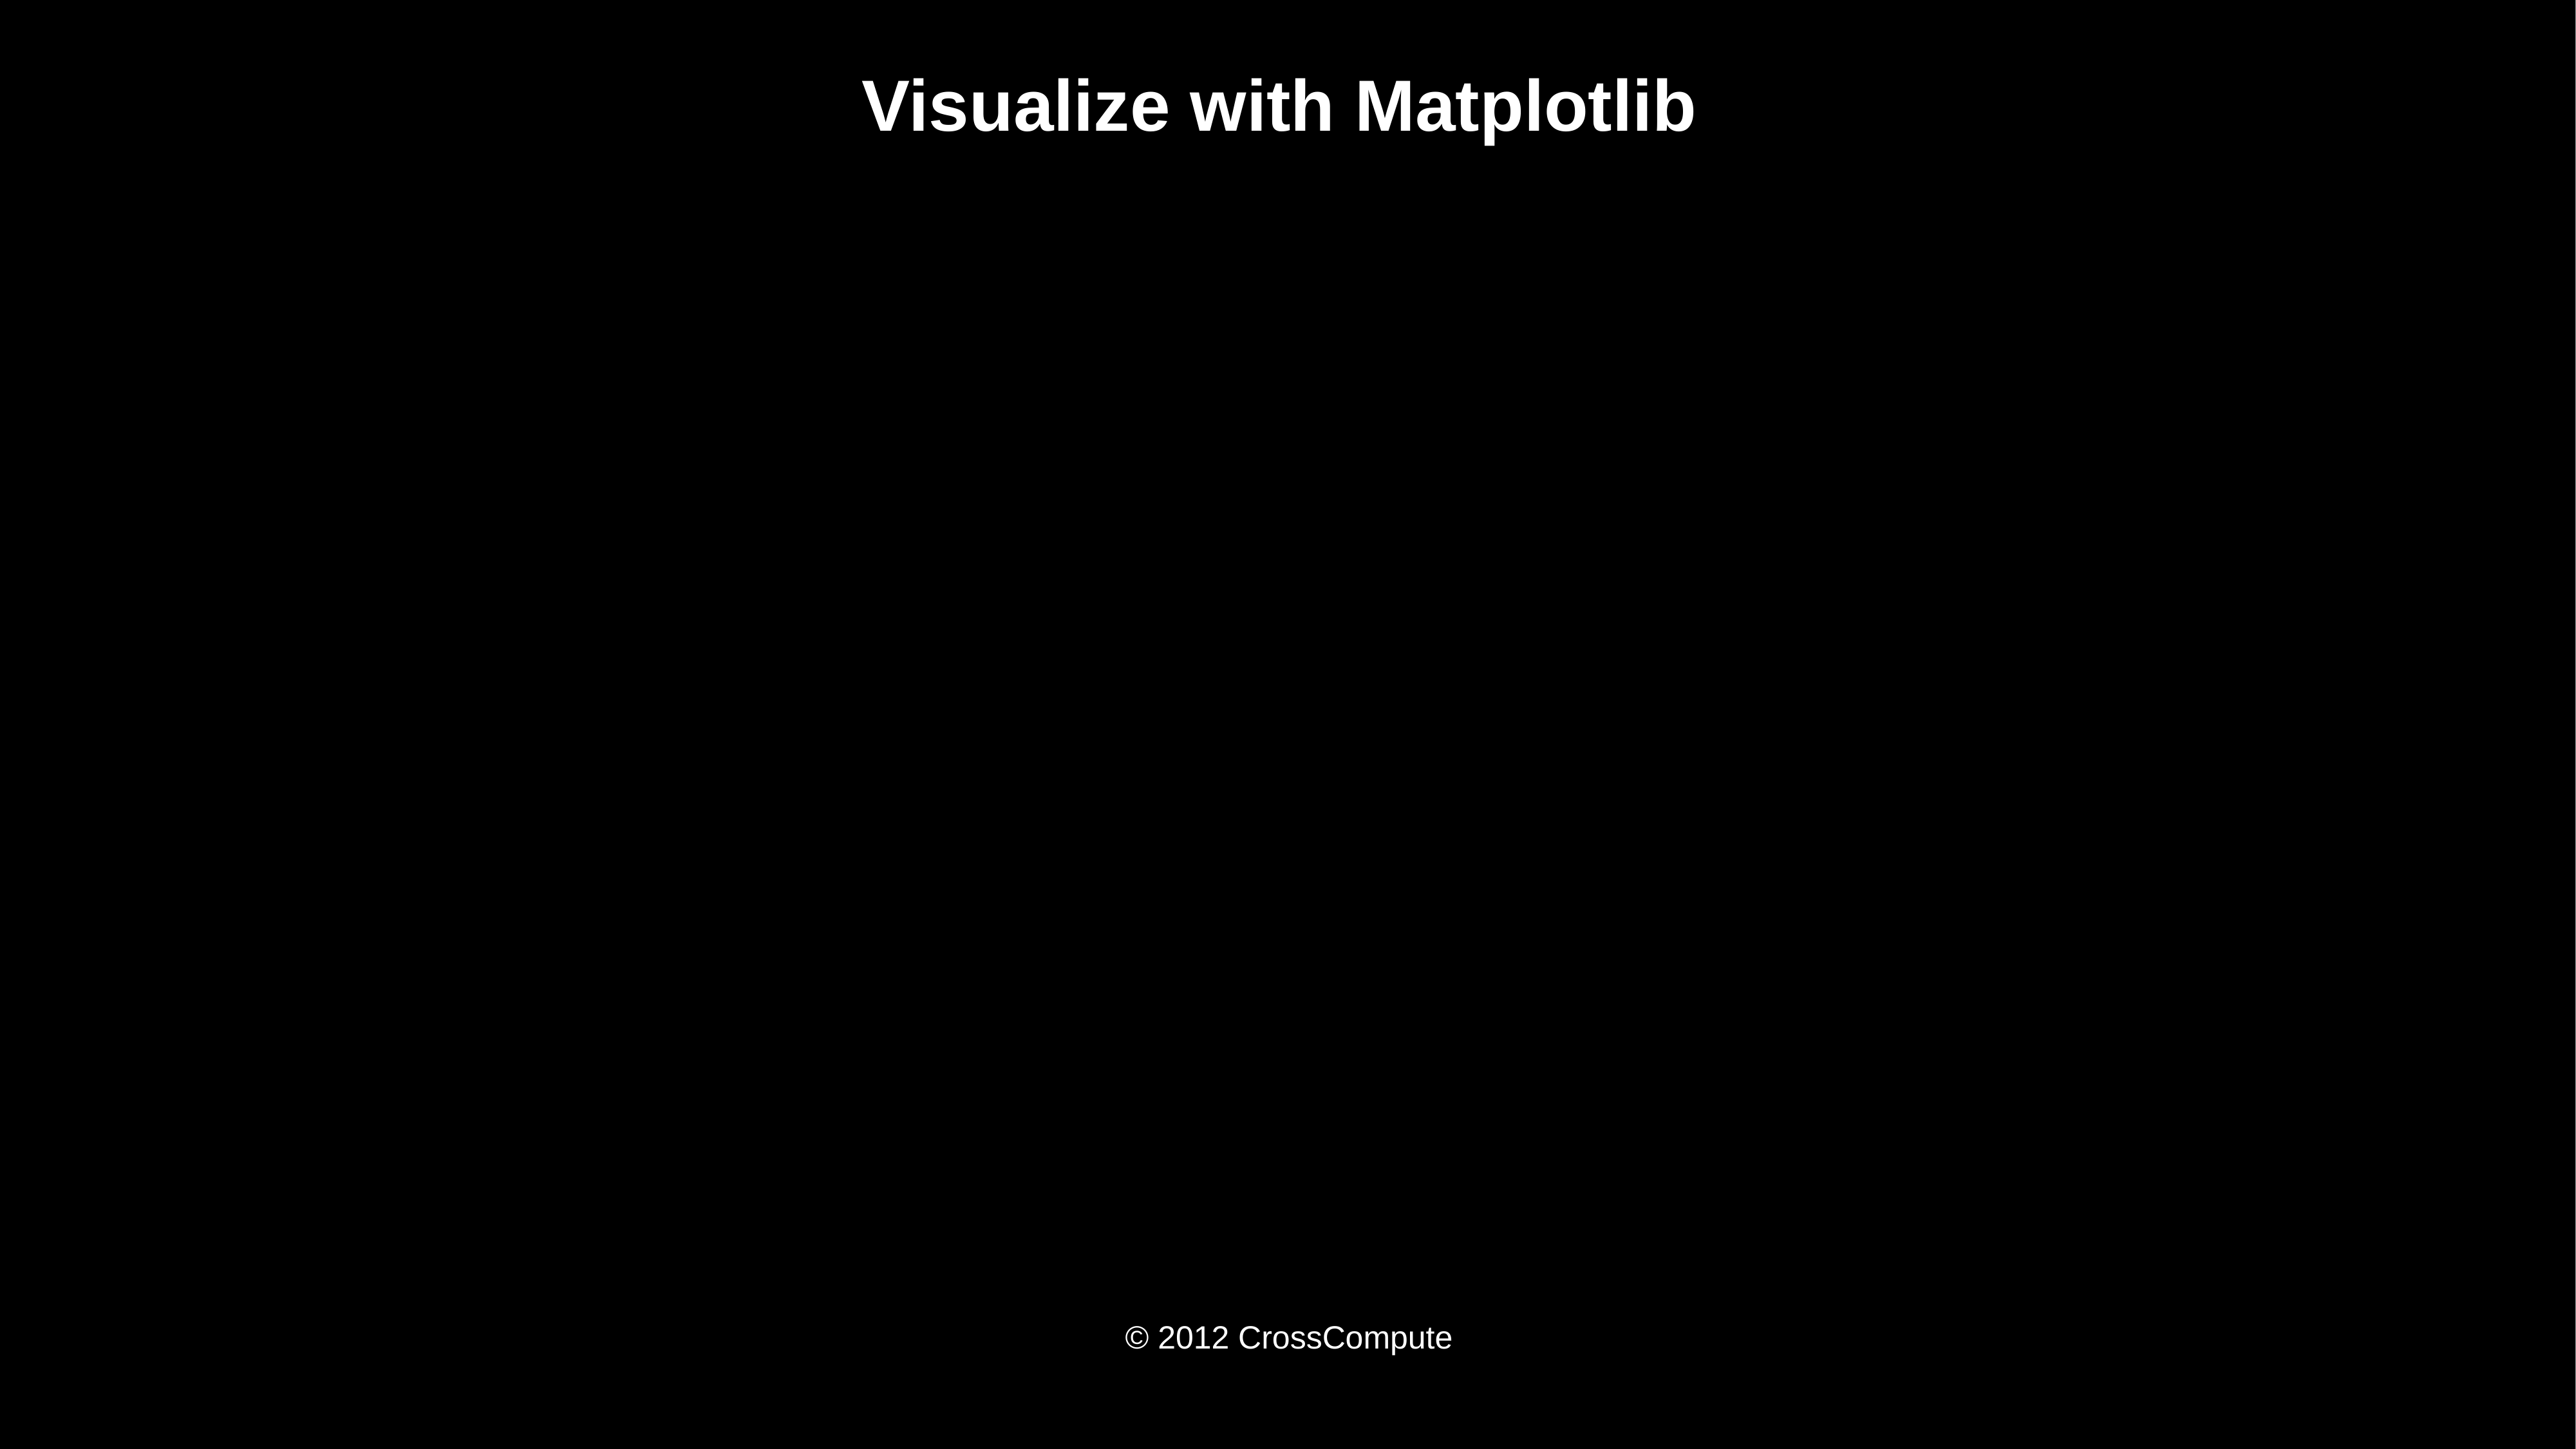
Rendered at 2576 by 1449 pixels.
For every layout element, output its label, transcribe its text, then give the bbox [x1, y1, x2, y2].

title Visualize with Matplotlib [72, 19, 2488, 193]
